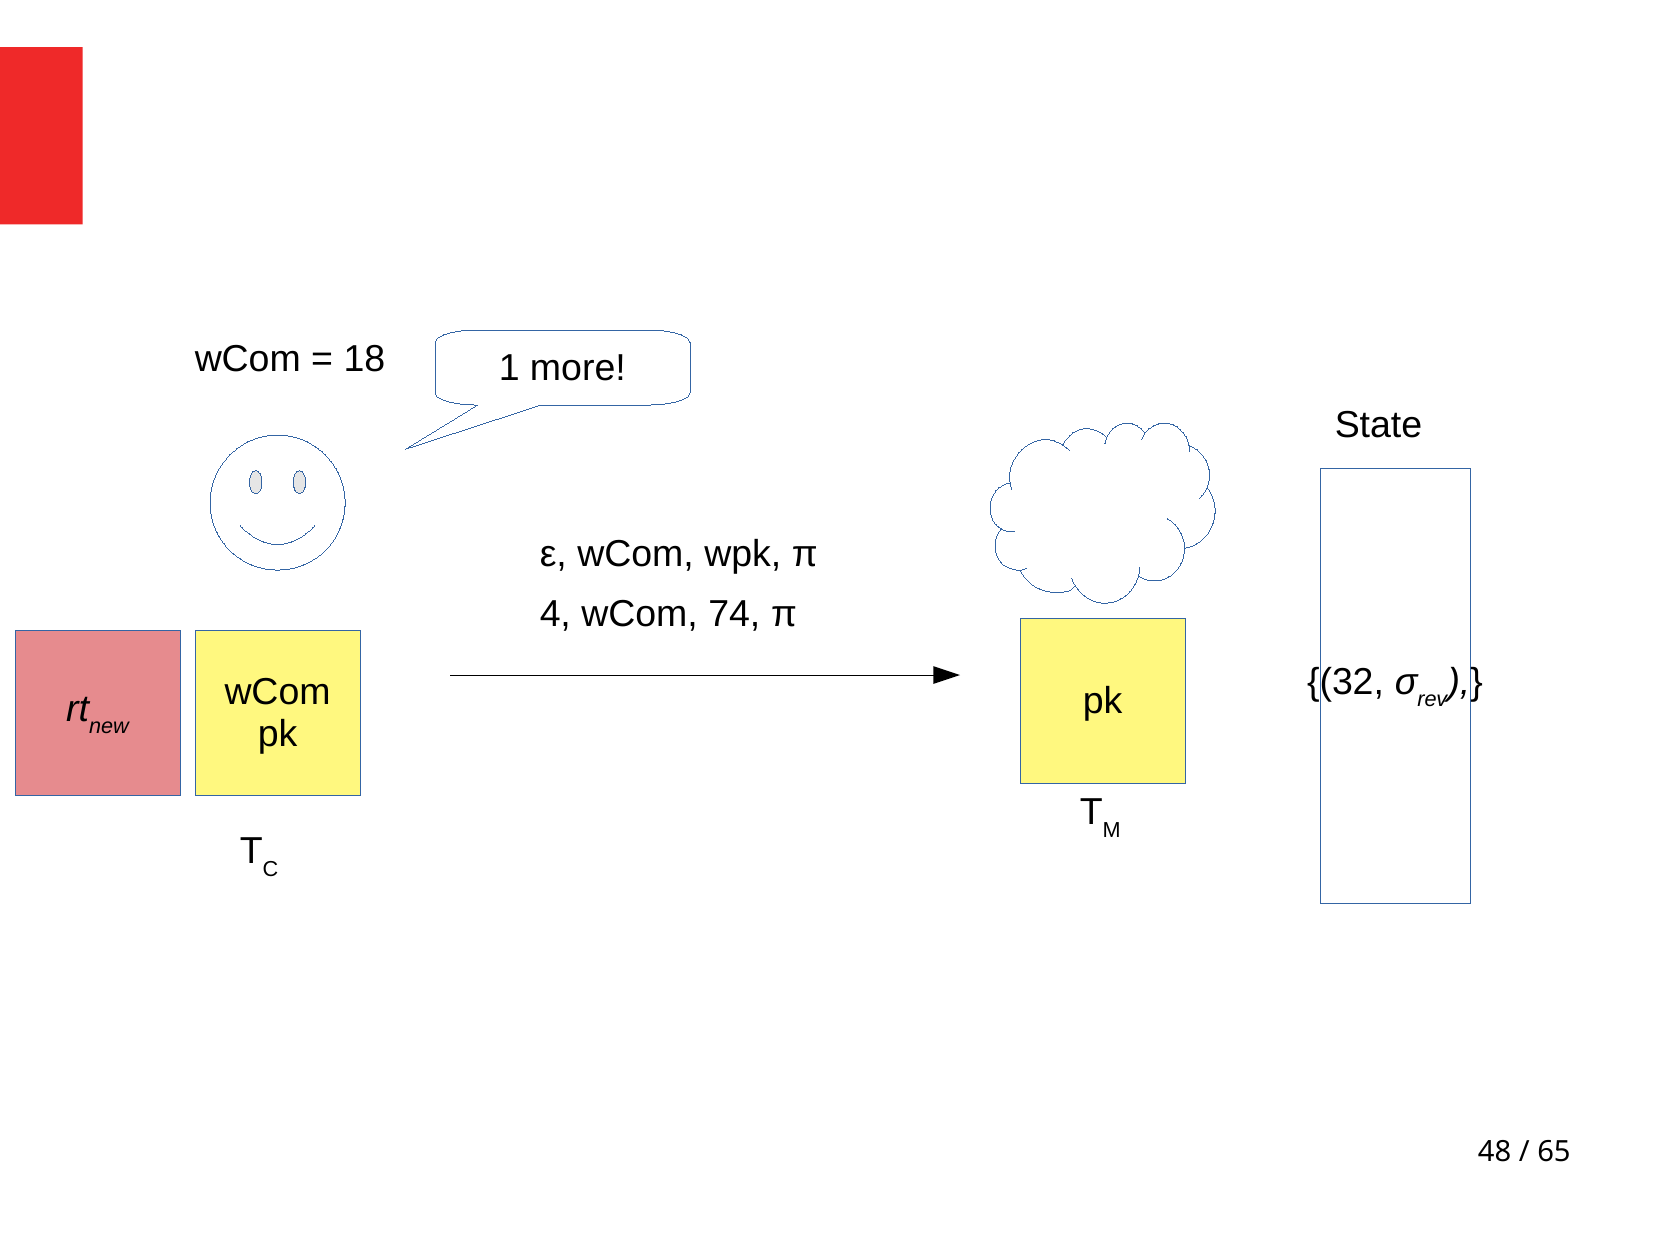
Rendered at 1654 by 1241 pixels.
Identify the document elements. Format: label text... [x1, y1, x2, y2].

text_box 4, wCom, 74, π [525, 585, 826, 642]
text_box {(32, σrev),} [1320, 496, 1471, 904]
text_box [990, 423, 1216, 604]
text_box TC [225, 822, 316, 931]
text_box wCom pk [195, 630, 361, 796]
text_box 1 more! [405, 330, 691, 450]
text_box wCom = 18 [180, 330, 421, 429]
text_box rtnew [15, 630, 181, 796]
text_box TM [1065, 784, 1156, 891]
text_box [210, 435, 346, 571]
text_box State [1320, 396, 1471, 496]
text_box ε, wCom, wpk, π [525, 525, 841, 586]
text_box pk [1020, 618, 1186, 784]
